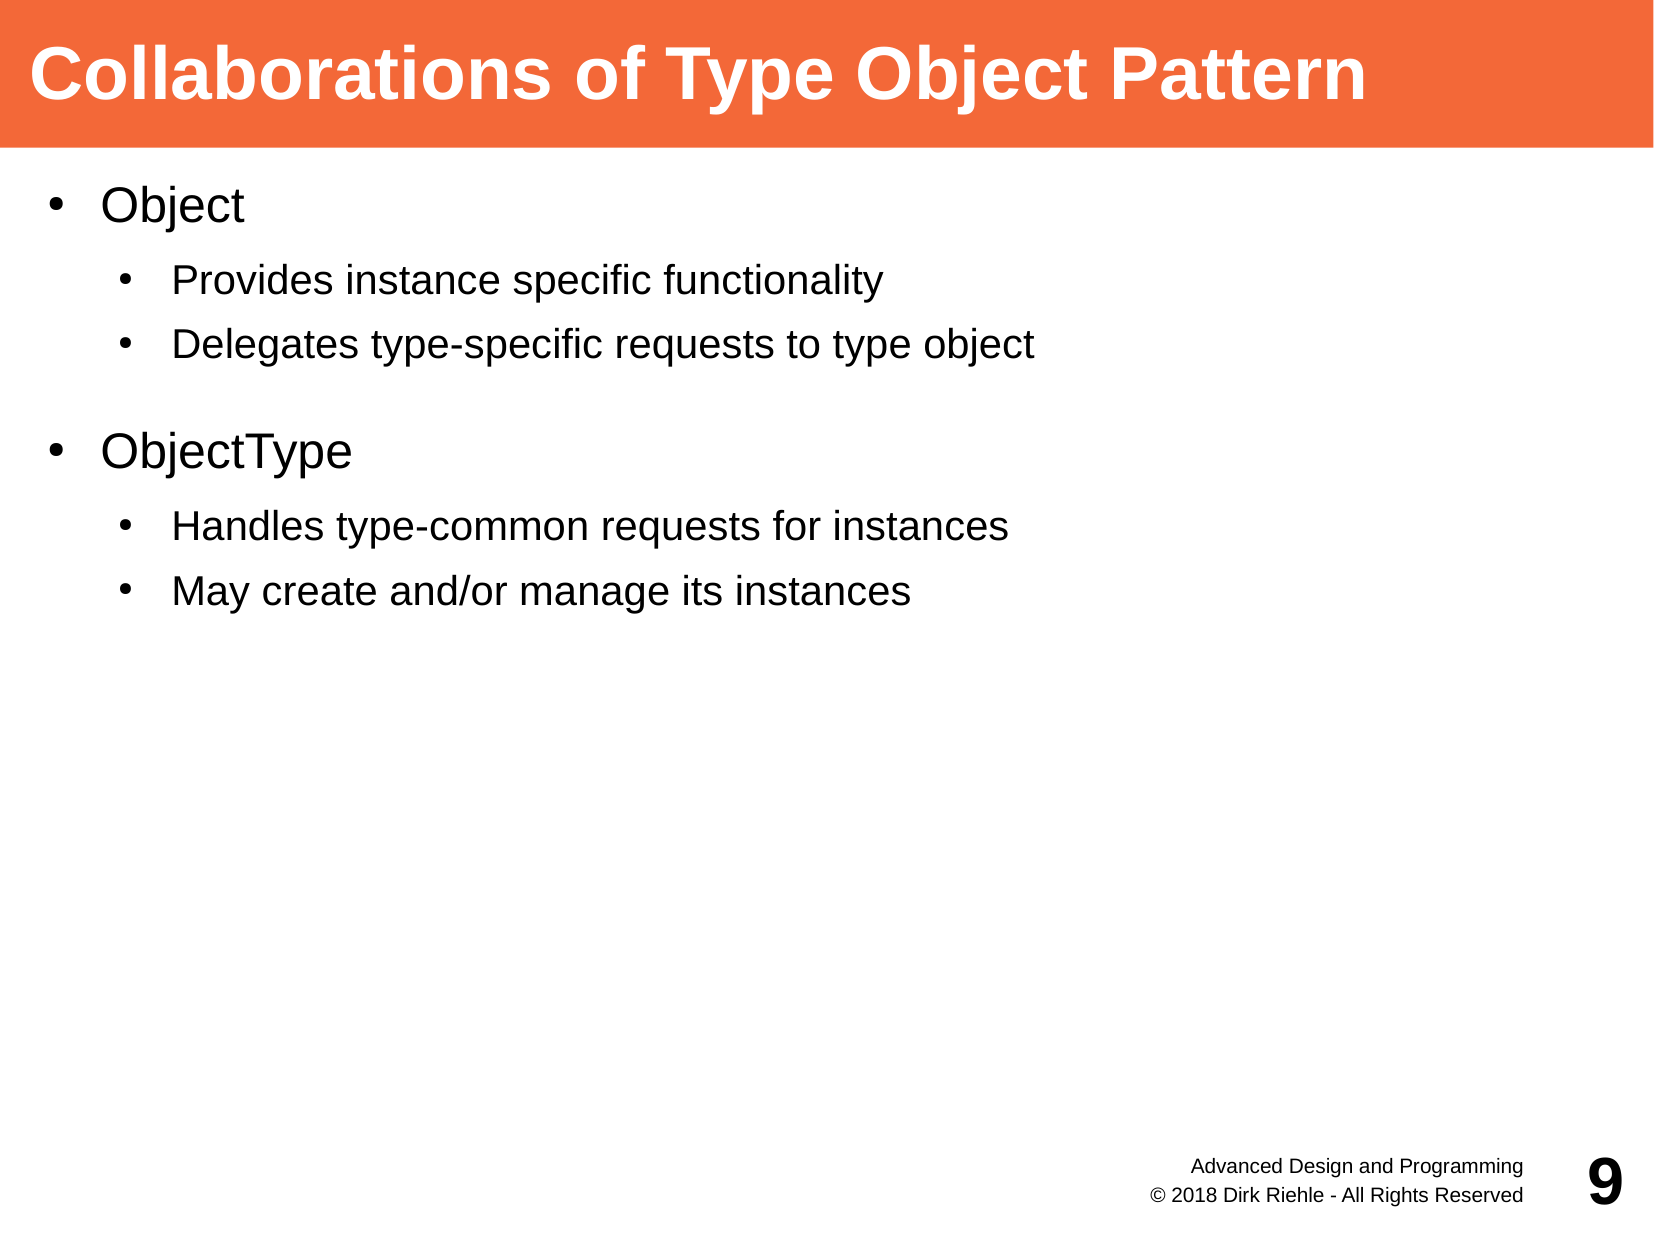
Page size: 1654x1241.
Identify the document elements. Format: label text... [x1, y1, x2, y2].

title Collaborations of Type Object Pattern [0, 0, 1654, 148]
list Object Provides instance specific functionality Delegates type-specific requests to type object ObjectType Handles type-common requests for instances May create and/or manage its instances [29, 177, 1625, 1063]
